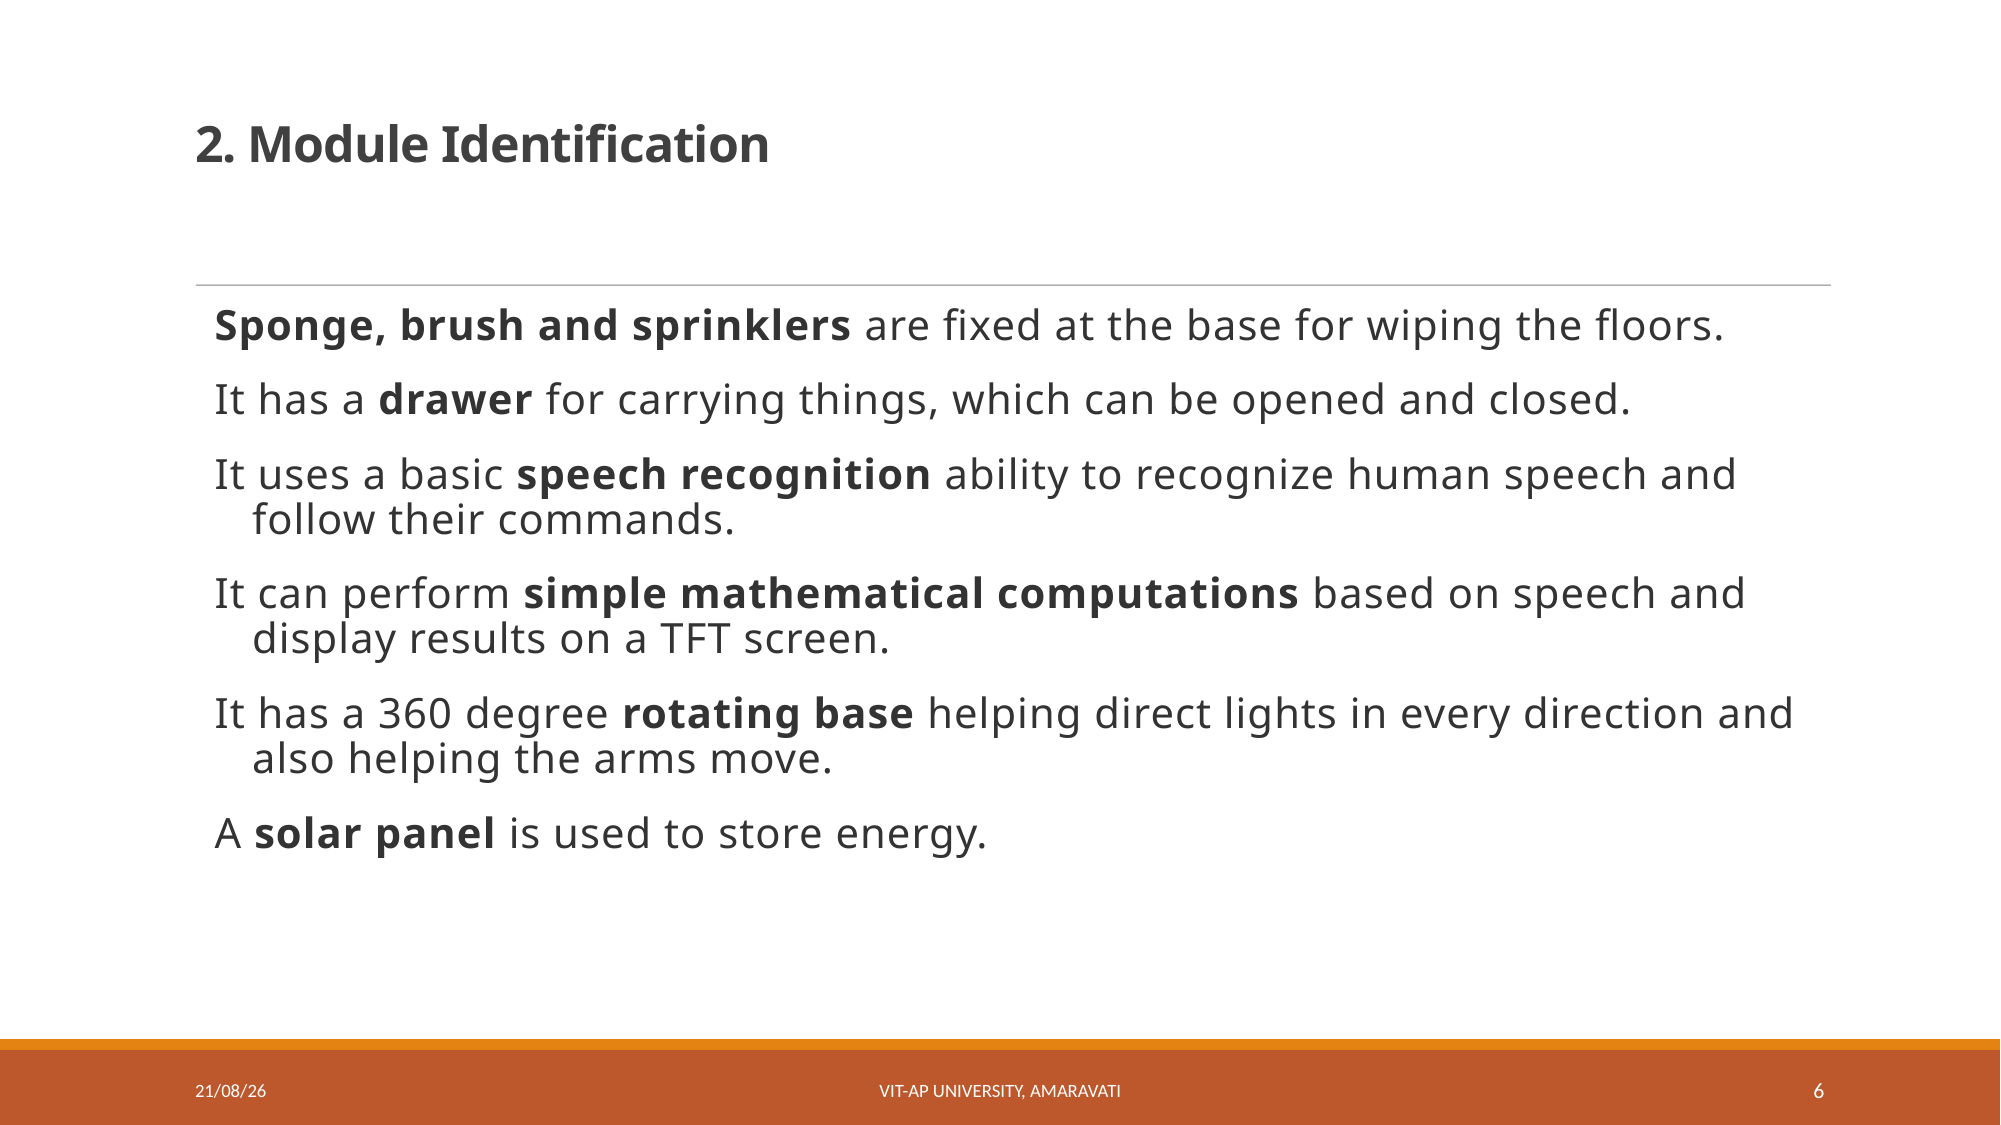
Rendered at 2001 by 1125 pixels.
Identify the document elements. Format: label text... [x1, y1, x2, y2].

slide_number 14/09/17 [180, 1059, 586, 1120]
title 2. Module Identification [180, 47, 1830, 181]
list Sponge, brush and sprinklers are fixed at the base for wiping the floors. It has a drawer for carrying things, which can be opened and closed. It uses a basic speech recognition ability to recognize human speech and follow their commands. It can perform simple mathematical computations based on speech and display results on a TFT screen. It has a 360 degree rotating base helping direct lights in every direction and also helping the arms move. A solar panel is used to store energy. [177, 296, 1828, 957]
slide_number <number> [1624, 1059, 1840, 1120]
footer VIT-AP University, Amaravati [604, 1059, 1396, 1120]
